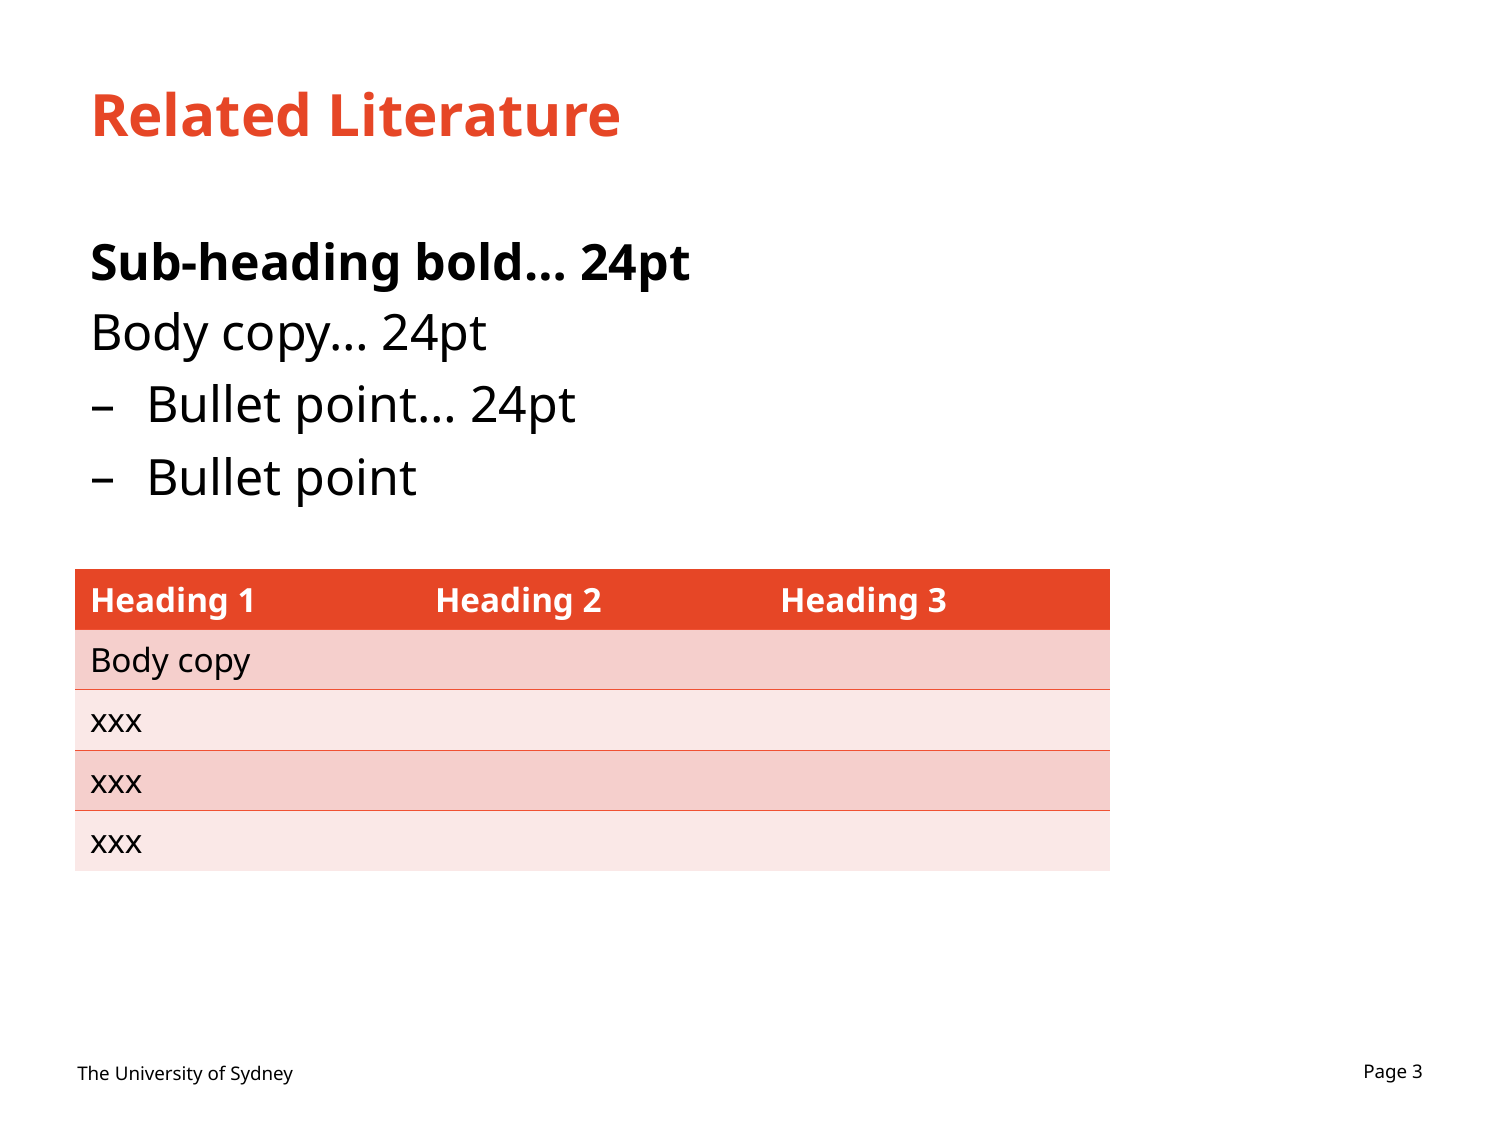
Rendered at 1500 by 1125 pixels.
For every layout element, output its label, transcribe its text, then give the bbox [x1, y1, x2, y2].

table_header Heading 1 [75, 569, 420, 629]
table_cell [420, 690, 765, 750]
table_cell xxx [75, 751, 420, 810]
table_header Heading 2 [420, 569, 765, 629]
table_cell [765, 630, 1110, 689]
table_cell [765, 811, 1110, 871]
table_cell [420, 811, 765, 871]
table_cell xxx [75, 690, 420, 750]
table_cell xxx [75, 811, 420, 871]
table_cell [765, 690, 1110, 750]
table_cell Body copy [75, 630, 420, 689]
table_cell [420, 751, 765, 810]
table_cell [765, 751, 1110, 810]
list Sub-heading bold… 24pt Body copy… 24pt Bullet point… 24pt Bullet point [75, 222, 1425, 1005]
table_header Heading 3 [765, 569, 1110, 629]
table_cell [420, 630, 765, 689]
title Related Literature [75, 19, 1425, 207]
